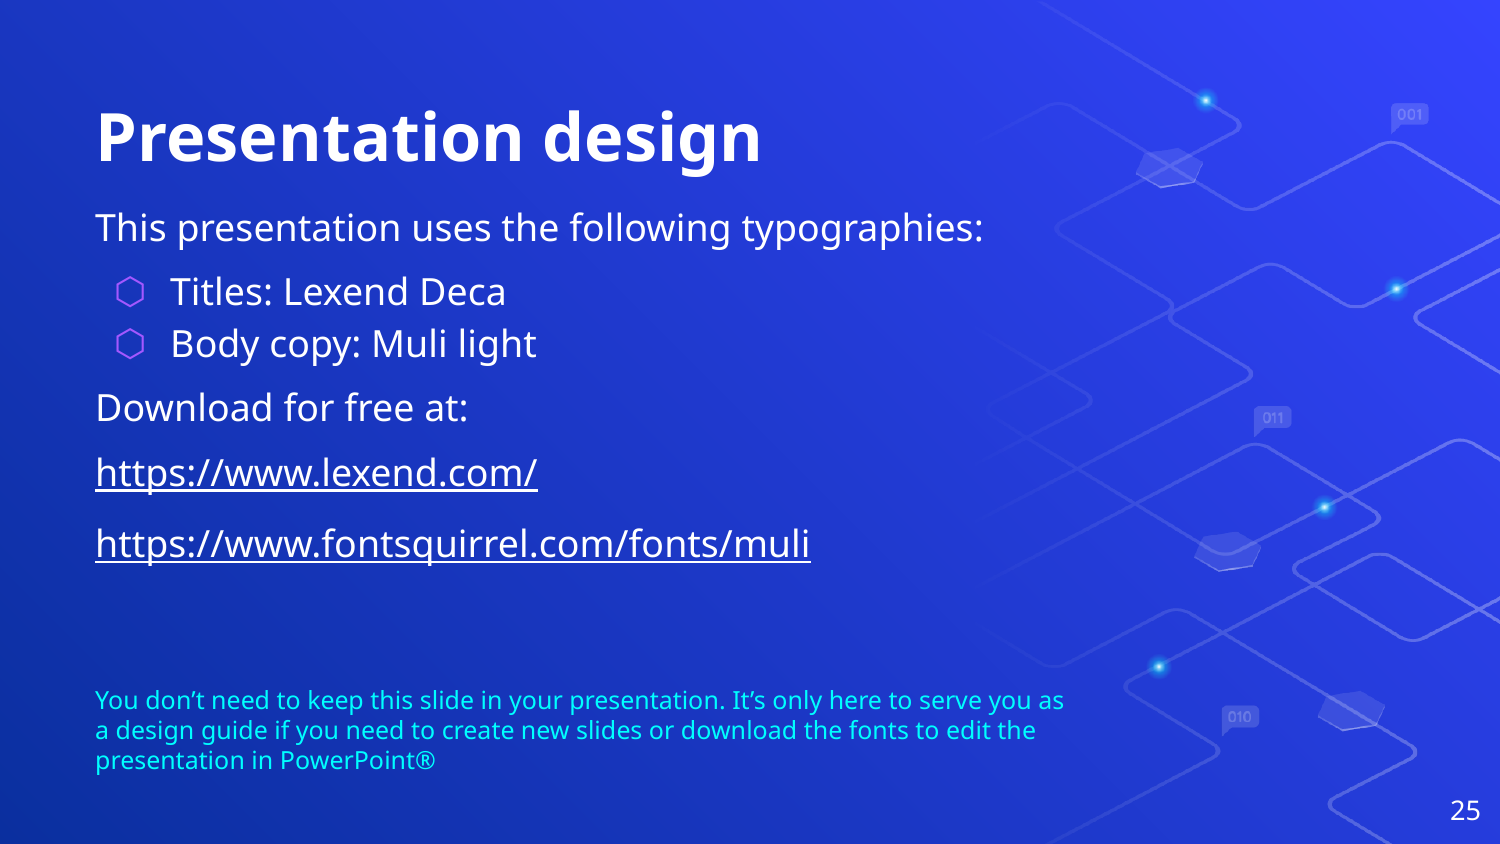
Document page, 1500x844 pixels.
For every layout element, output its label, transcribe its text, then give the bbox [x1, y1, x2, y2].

title Presentation design [95, 33, 1082, 175]
list This presentation uses the following typographies: Titles: Lexend Deca Body copy: Muli light Download for free at: https://www.lexend.com/ https://www.fontsquirrel.com/fonts/muli [95, 196, 1082, 634]
text_box You don’t need to keep this slide in your presentation. It’s only here to serve you as a design guide if you need to create new slides or download the fonts to edit the presentation in PowerPoint® [95, 684, 1082, 773]
picture [0, 0, 1500, 844]
slide_number <number> [1391, 779, 1482, 844]
